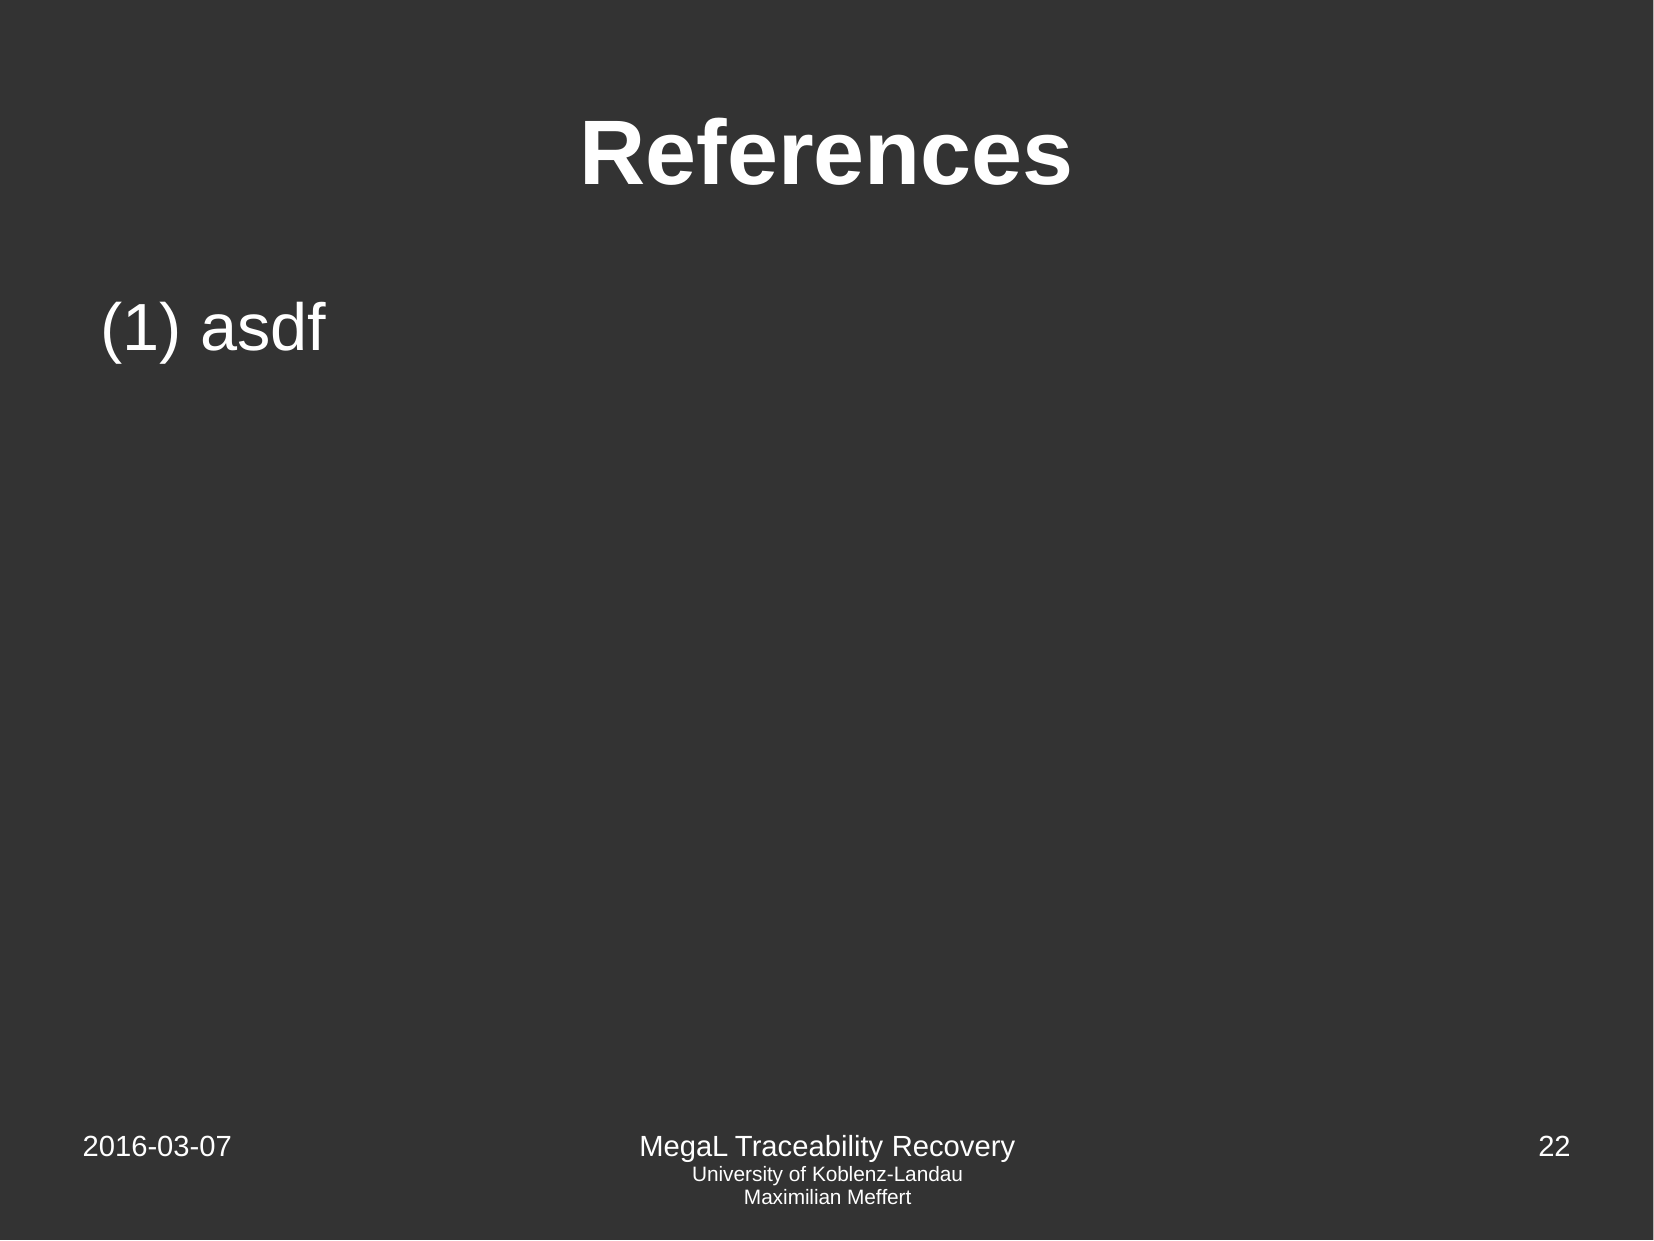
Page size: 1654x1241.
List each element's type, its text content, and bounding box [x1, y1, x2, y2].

list asdf [82, 290, 1571, 1010]
title References [82, 49, 1571, 257]
